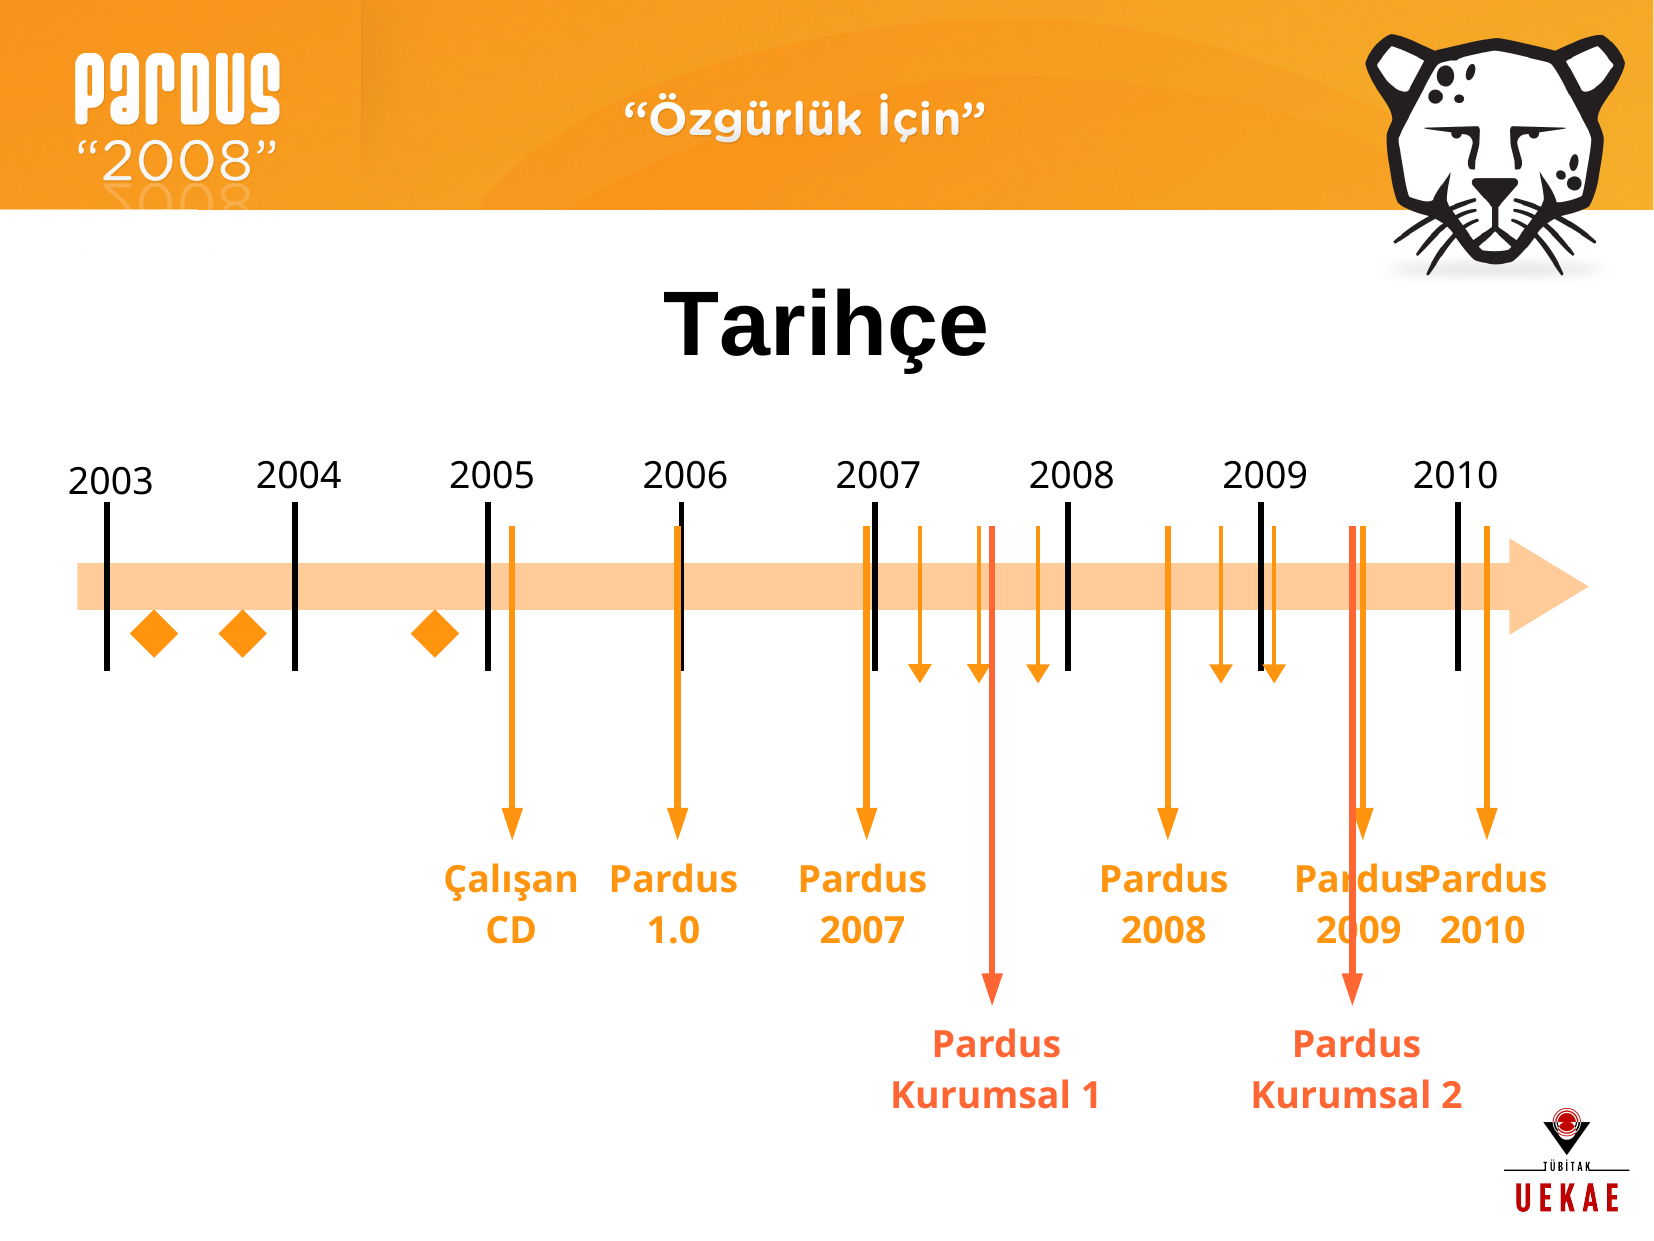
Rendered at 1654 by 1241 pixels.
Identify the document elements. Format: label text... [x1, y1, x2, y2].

text_box Pardus 2010 [1403, 845, 1611, 947]
text_box [1264, 563, 1272, 610]
text_box 2003 [53, 447, 166, 506]
text_box 2005 [434, 441, 547, 500]
text_box [684, 563, 863, 610]
picture [0, 0, 1654, 293]
text_box 2006 [627, 441, 741, 500]
text_box Pardus Kurumsal 2 [1235, 1010, 1470, 1113]
text_box [1223, 563, 1258, 610]
text_box [1171, 563, 1219, 610]
text_box [1490, 538, 1589, 635]
text_box Pardus 1.0 [593, 845, 782, 947]
title Tarihçe [82, 220, 1571, 428]
text_box [878, 563, 918, 610]
text_box 2010 [1398, 441, 1511, 500]
text_box 2008 [1014, 441, 1127, 500]
text_box Pardus 2008 [1084, 845, 1279, 947]
text_box [1276, 563, 1349, 610]
text_box [491, 563, 509, 610]
text_box Pardus 2007 [782, 845, 989, 947]
picture [1500, 1104, 1634, 1215]
text_box [1356, 563, 1360, 610]
text_box [77, 563, 104, 610]
text_box 2007 [820, 441, 934, 500]
text_box [1040, 563, 1065, 610]
text_box 2004 [241, 441, 354, 500]
text_box [298, 563, 485, 658]
text_box [1366, 563, 1455, 610]
text_box [922, 563, 977, 610]
text_box [1071, 563, 1165, 610]
text_box [1461, 563, 1484, 610]
text_box Çalışan CD [428, 845, 593, 947]
text_box Pardus Kurumsal 1 [875, 1010, 1109, 1113]
text_box [995, 563, 1036, 610]
text_box 2009 [1207, 441, 1321, 500]
text_box [515, 563, 674, 610]
text_box Pardus 2009 [1279, 845, 1349, 947]
text_box [981, 563, 989, 610]
text_box [110, 563, 292, 658]
text_box Pardus 2009 [1356, 845, 1403, 947]
